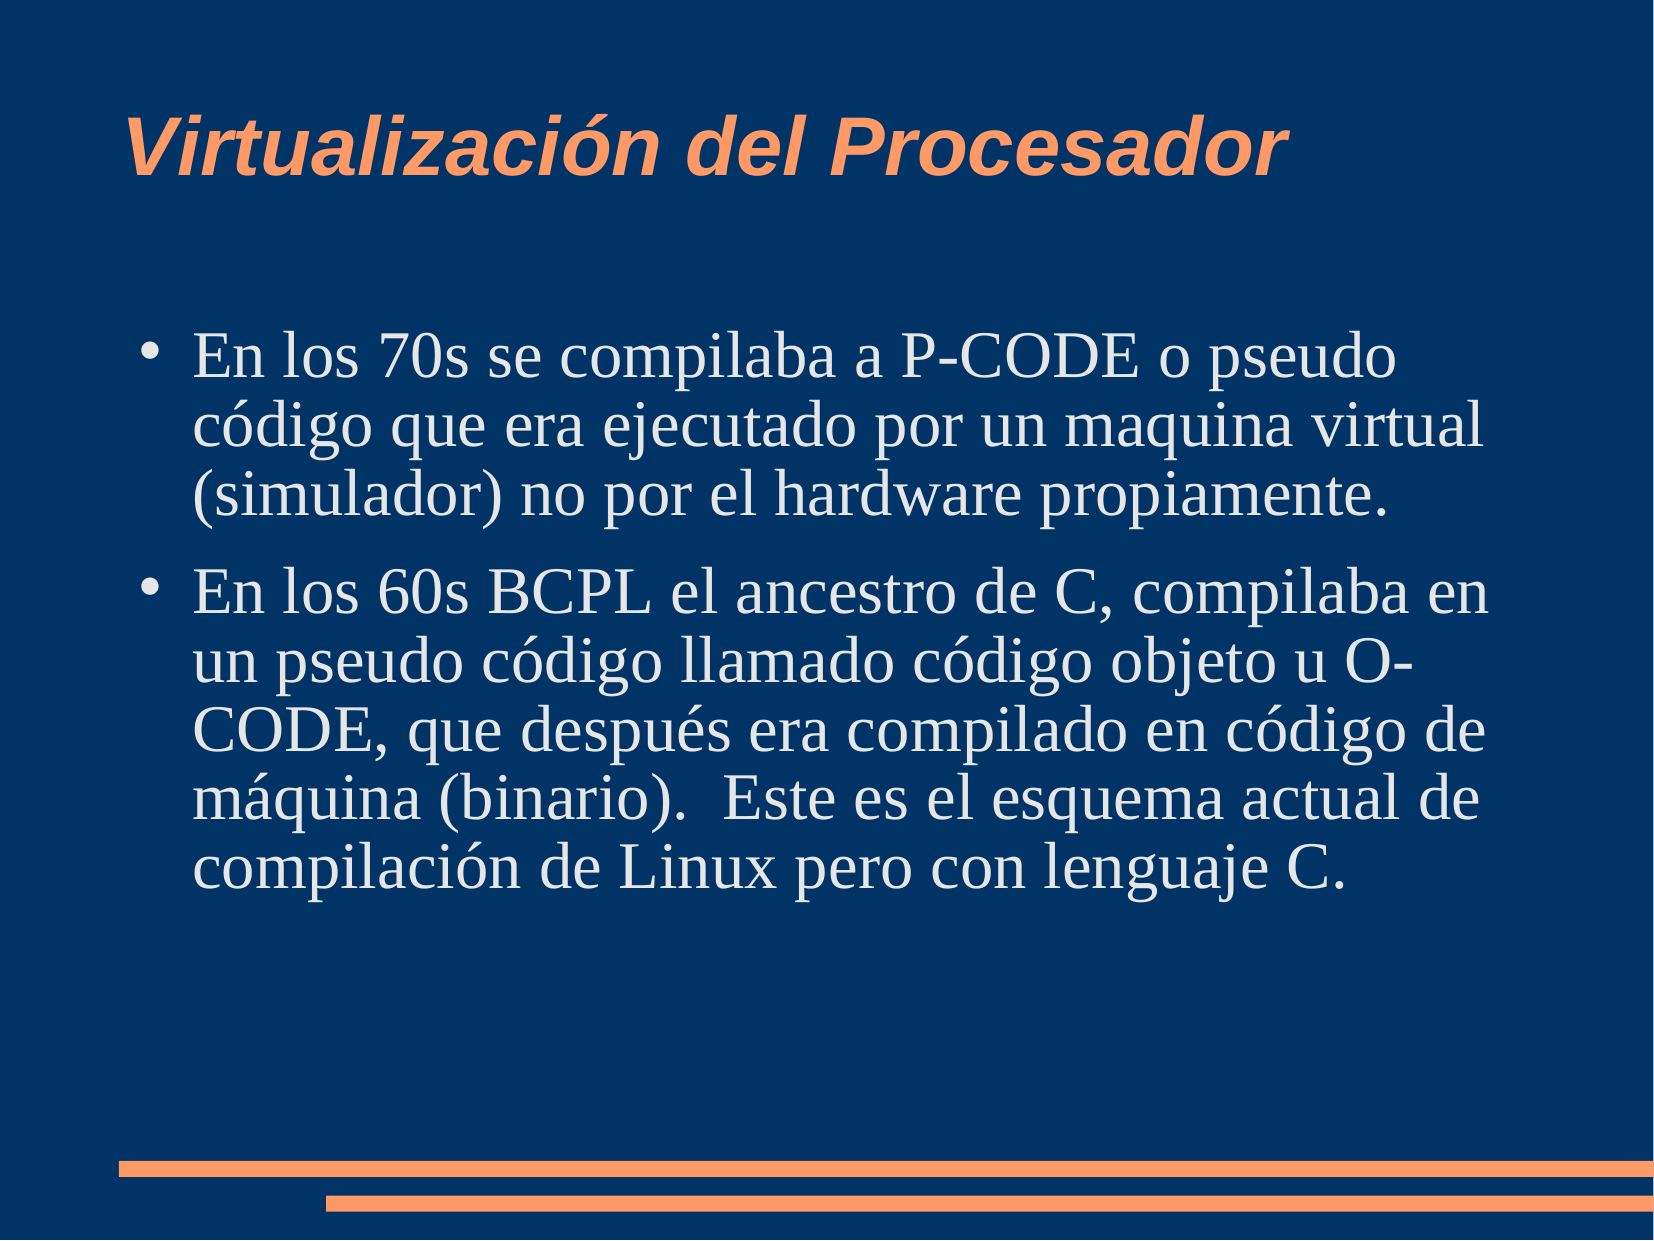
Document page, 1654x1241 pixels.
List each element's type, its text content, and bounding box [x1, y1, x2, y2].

list En los 70s se compilaba a P-CODE o pseudo código que era ejecutado por un maquina virtual (simulador) no por el hardware propiamente. En los 60s BCPL el ancestro de C, compilaba en un pseudo código llamado código objeto u O-CODE, que después era compilado en código de máquina (binario). Este es el esquema actual de compilación de Linux pero con lenguaje C. [121, 322, 1561, 1133]
title Virtualización del Procesador [121, 46, 1534, 254]
